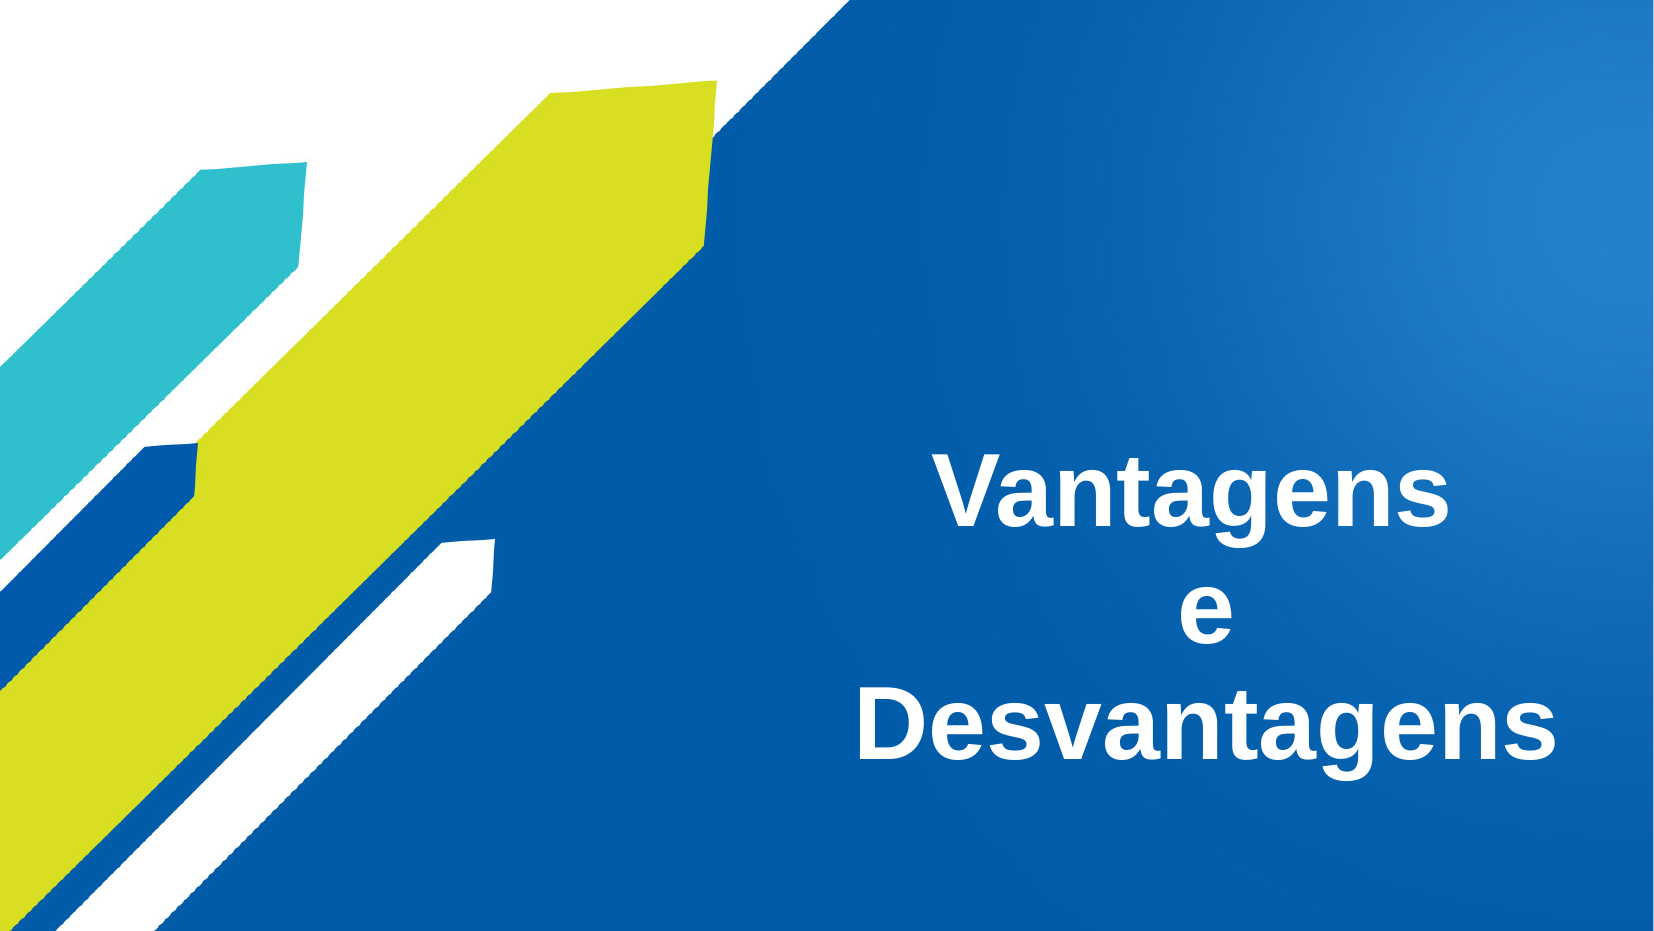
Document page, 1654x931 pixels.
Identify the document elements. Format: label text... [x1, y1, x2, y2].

text_box Vantagens e Desvantagens [838, 425, 1630, 735]
picture [0, 0, 1654, 931]
